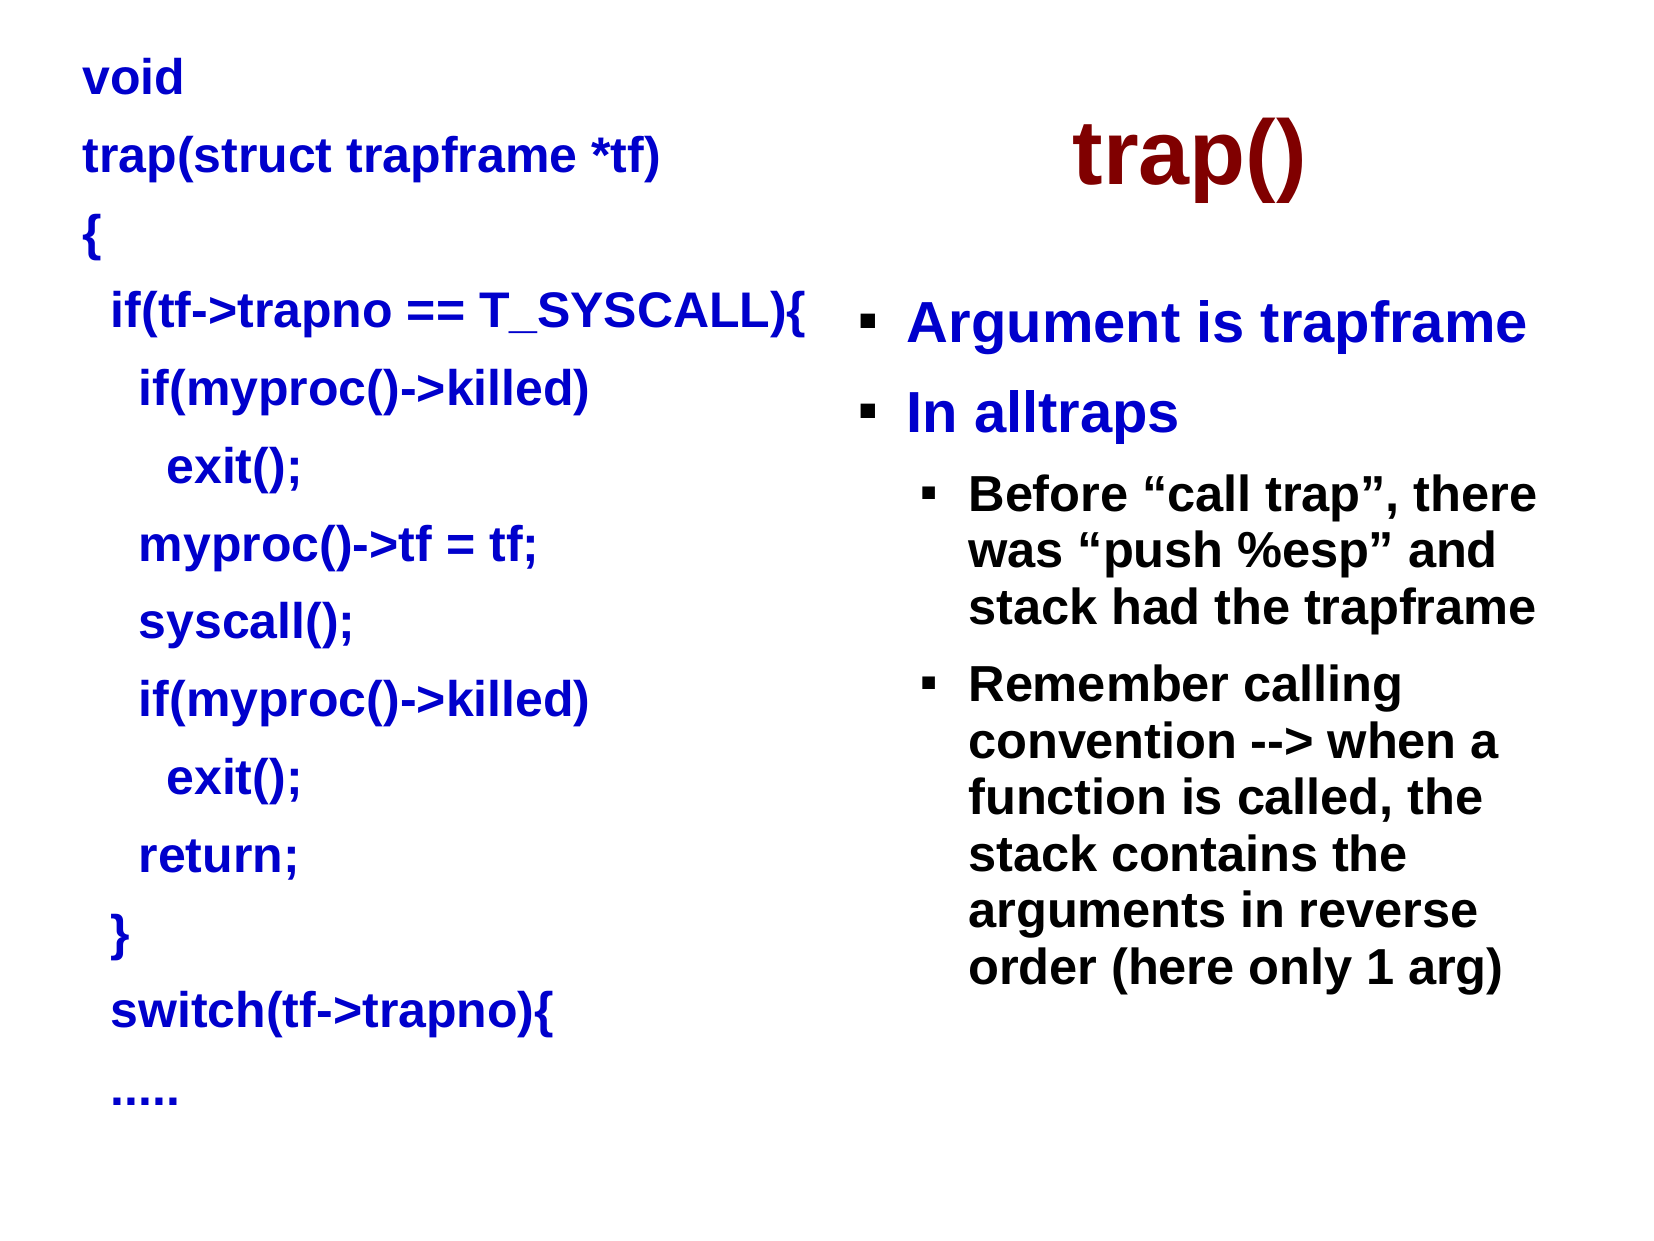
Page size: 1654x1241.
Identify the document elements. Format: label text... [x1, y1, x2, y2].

title trap() [809, 49, 1571, 257]
list Argument is trapframe In alltraps Before “call trap”, there was “push %esp” and stack had the trapframe Remember calling convention --> when a function is called, the stack contains the arguments in reverse order (here only 1 arg) [845, 290, 1572, 1010]
list void trap(struct trapframe *tf) { if(tf->trapno == T_SYSCALL){ if(myproc()->killed) exit(); myproc()->tf = tf; syscall(); if(myproc()->killed) exit(); return; } switch(tf->trapno){ ..... [82, 49, 809, 1146]
